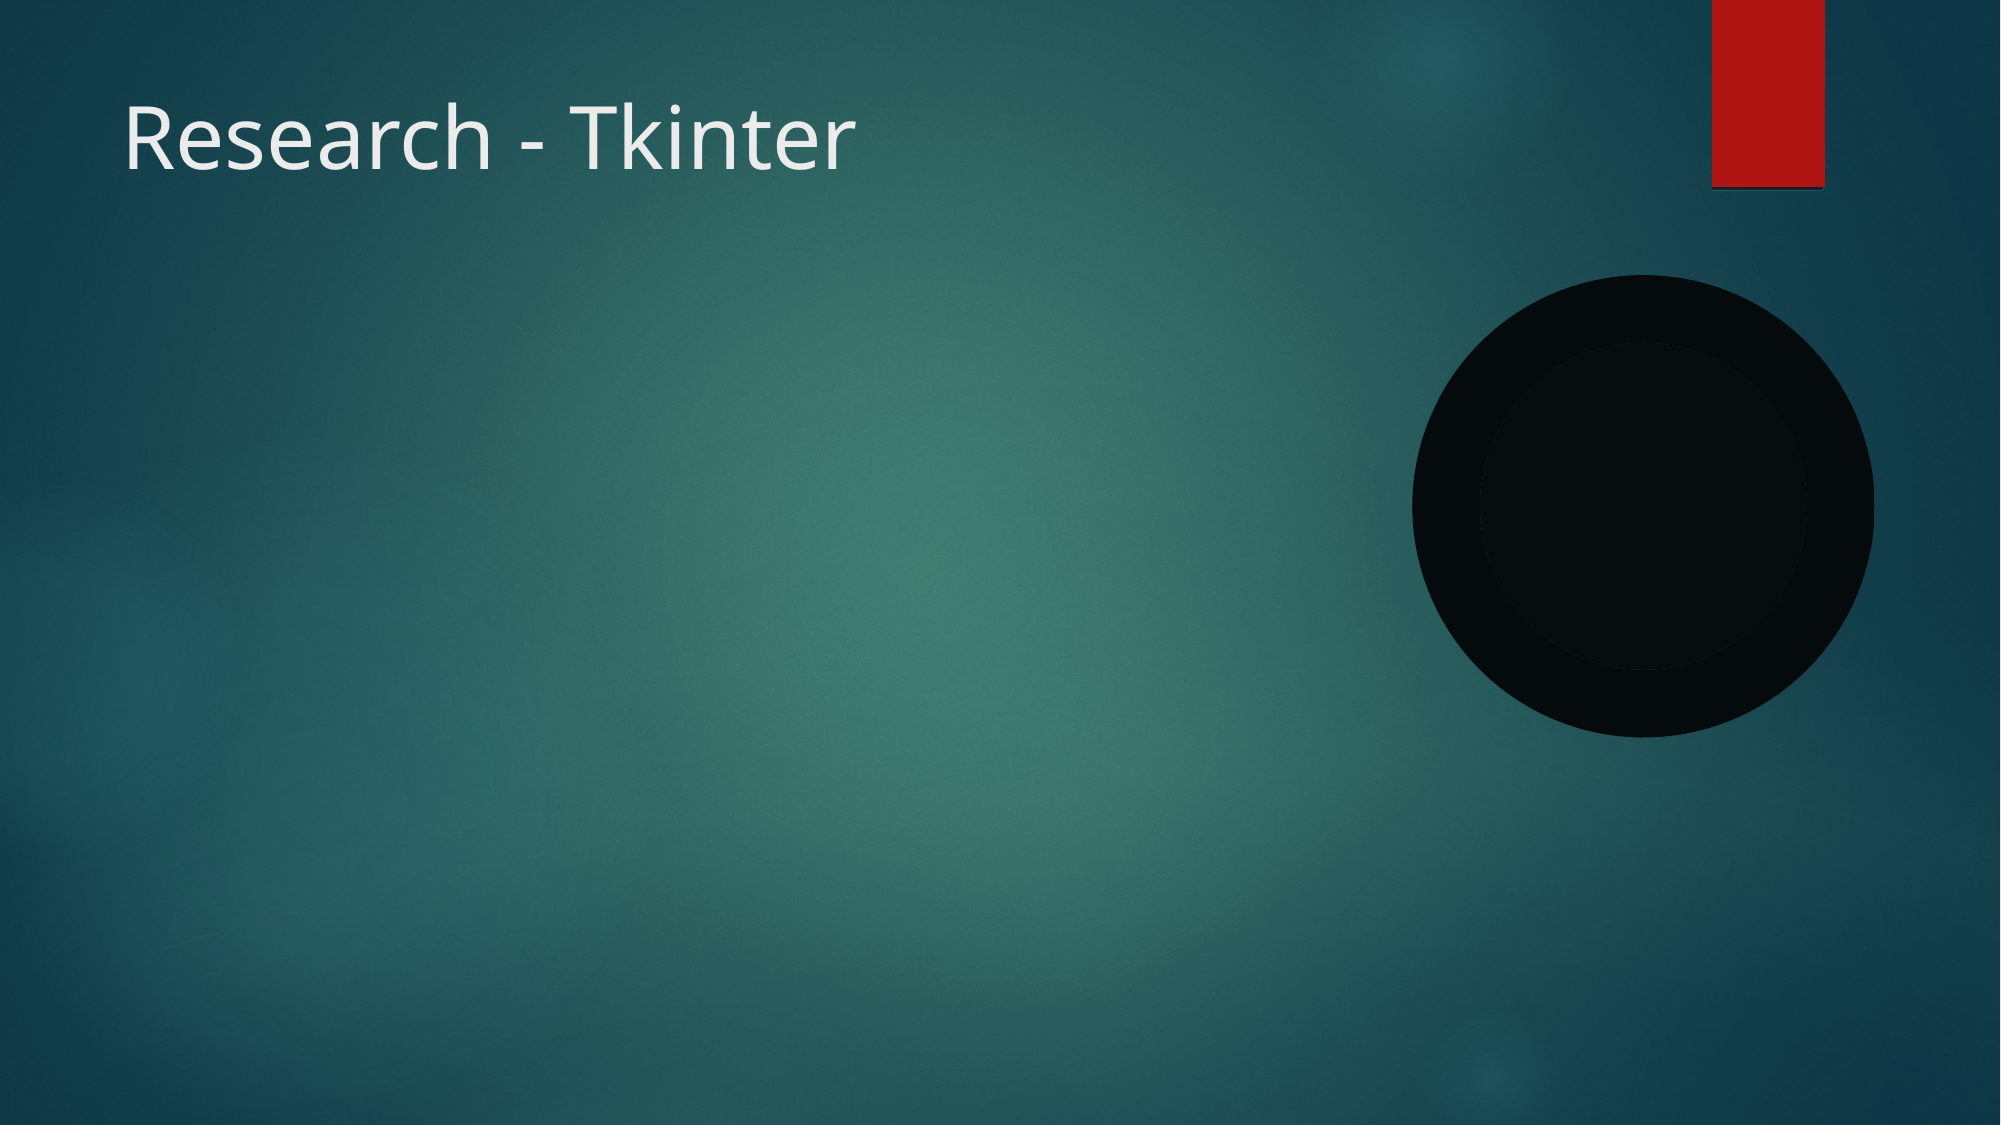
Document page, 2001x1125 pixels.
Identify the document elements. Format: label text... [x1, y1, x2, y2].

title Research - Tkinter [106, 74, 1649, 305]
